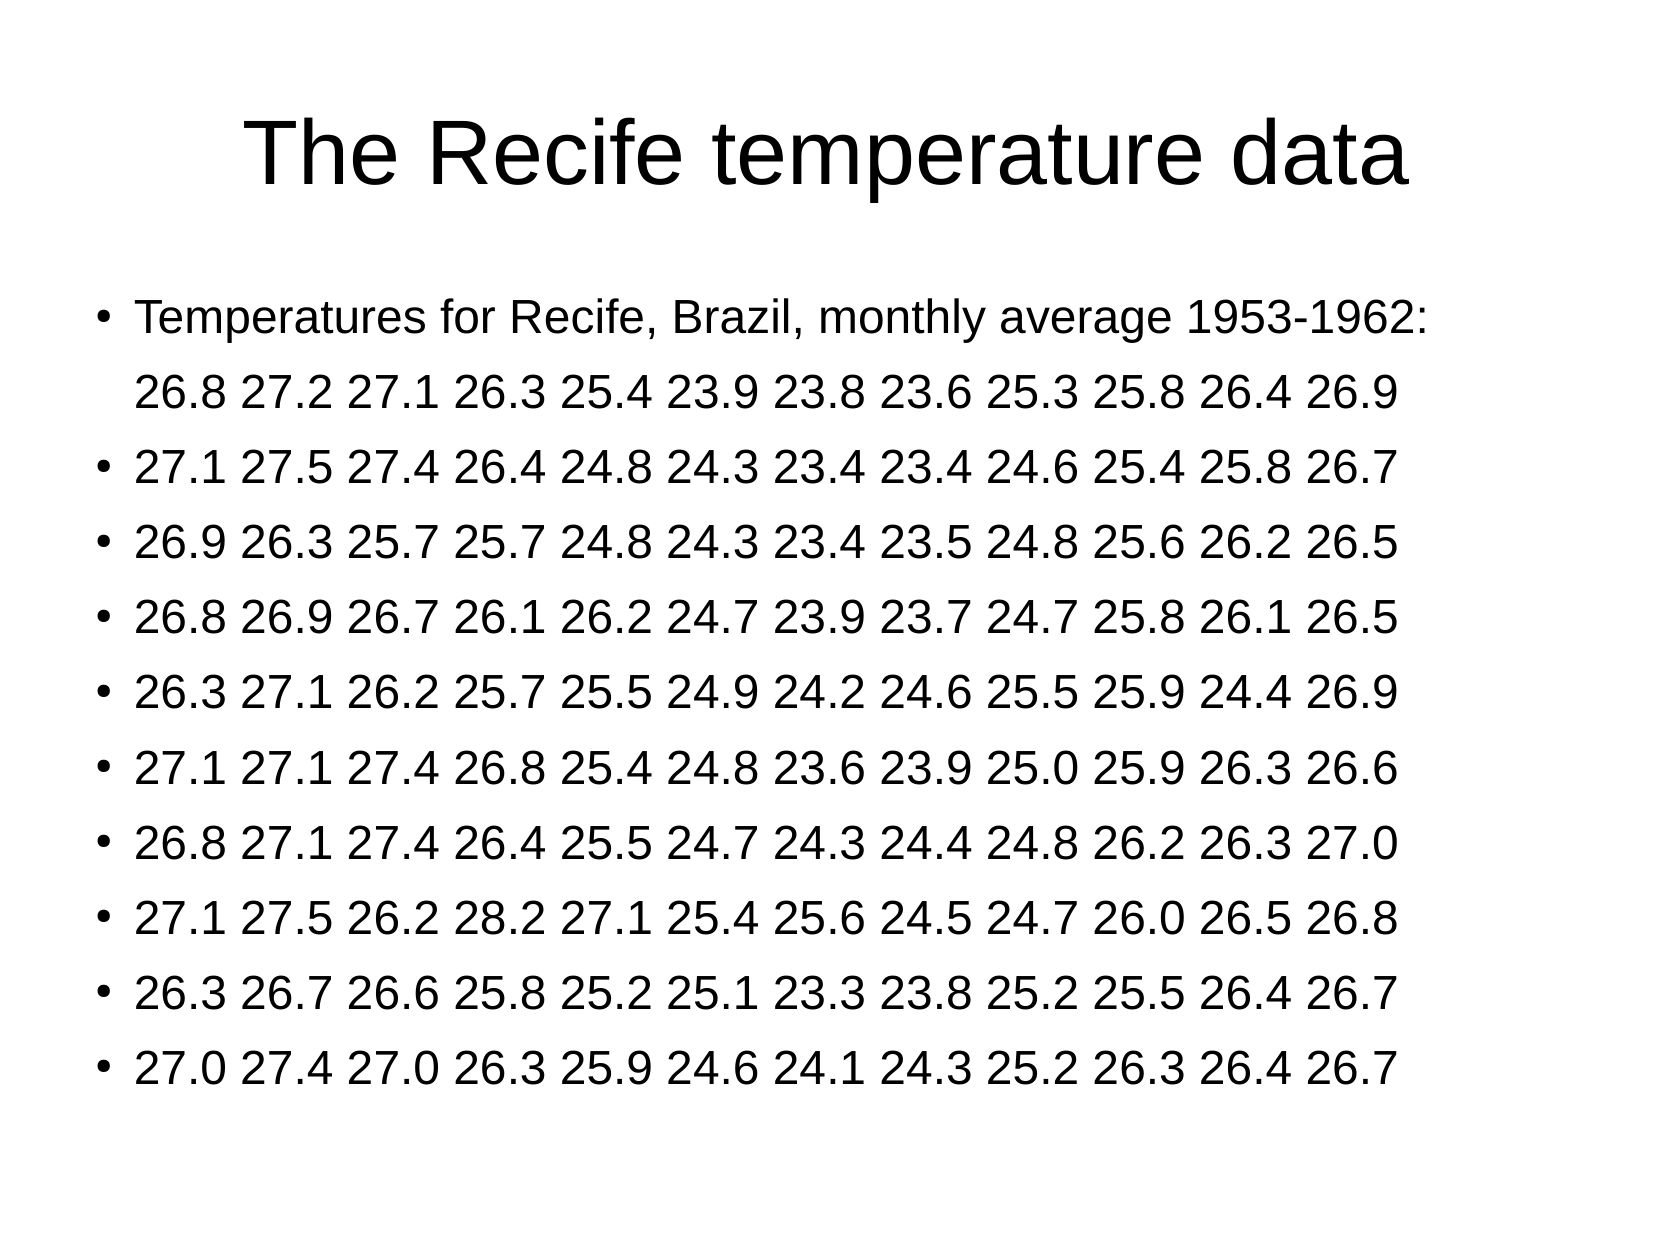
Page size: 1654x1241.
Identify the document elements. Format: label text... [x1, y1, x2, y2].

list Temperatures for Recife, Brazil, monthly average 1953-1962: 26.8 27.2 27.1 26.3 25.4 23.9 23.8 23.6 25.3 25.8 26.4 26.9 27.1 27.5 27.4 26.4 24.8 24.3 23.4 23.4 24.6 25.4 25.8 26.7 26.9 26.3 25.7 25.7 24.8 24.3 23.4 23.5 24.8 25.6 26.2 26.5 26.8 26.9 26.7 26.1 26.2 24.7 23.9 23.7 24.7 25.8 26.1 26.5 26.3 27.1 26.2 25.7 25.5 24.9 24.2 24.6 25.5 25.9 24.4 26.9 27.1 27.1 27.4 26.8 25.4 24.8 23.6 23.9 25.0 25.9 26.3 26.6 26.8 27.1 27.4 26.4 25.5 24.7 24.3 24.4 24.8 26.2 26.3 27.0 27.1 27.5 26.2 28.2 27.1 25.4 25.6 24.5 24.7 26.0 26.5 26.8 26.3 26.7 26.6 25.8 25.2 25.1 23.3 23.8 25.2 25.5 26.4 26.7 27.0 27.4 27.0 26.3 25.9 24.6 24.1 24.3 25.2 26.3 26.4 26.7 [82, 290, 1571, 1109]
title The Recife temperature data [82, 56, 1571, 250]
